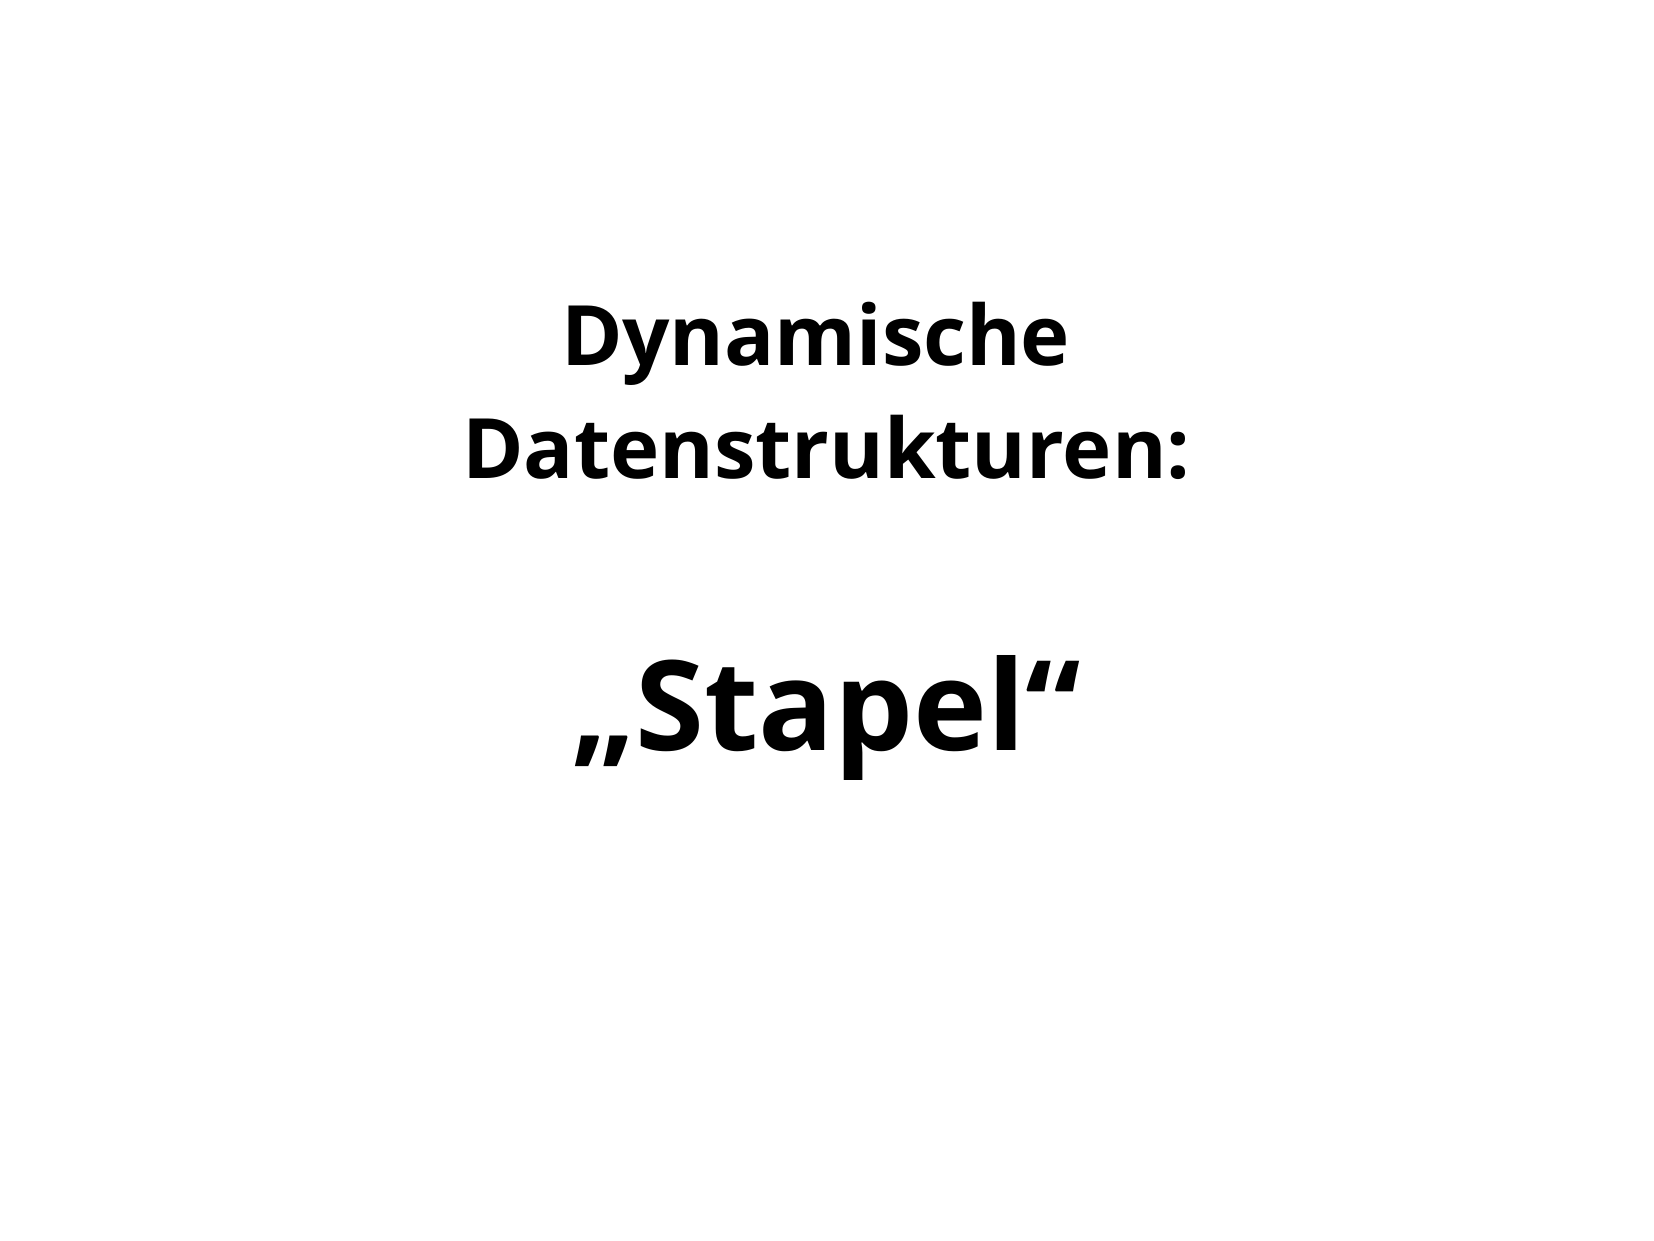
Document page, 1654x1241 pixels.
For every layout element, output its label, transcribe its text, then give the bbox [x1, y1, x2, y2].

subtitle Dynamische Datenstrukturen: „Stapel“ [23, 224, 1630, 839]
